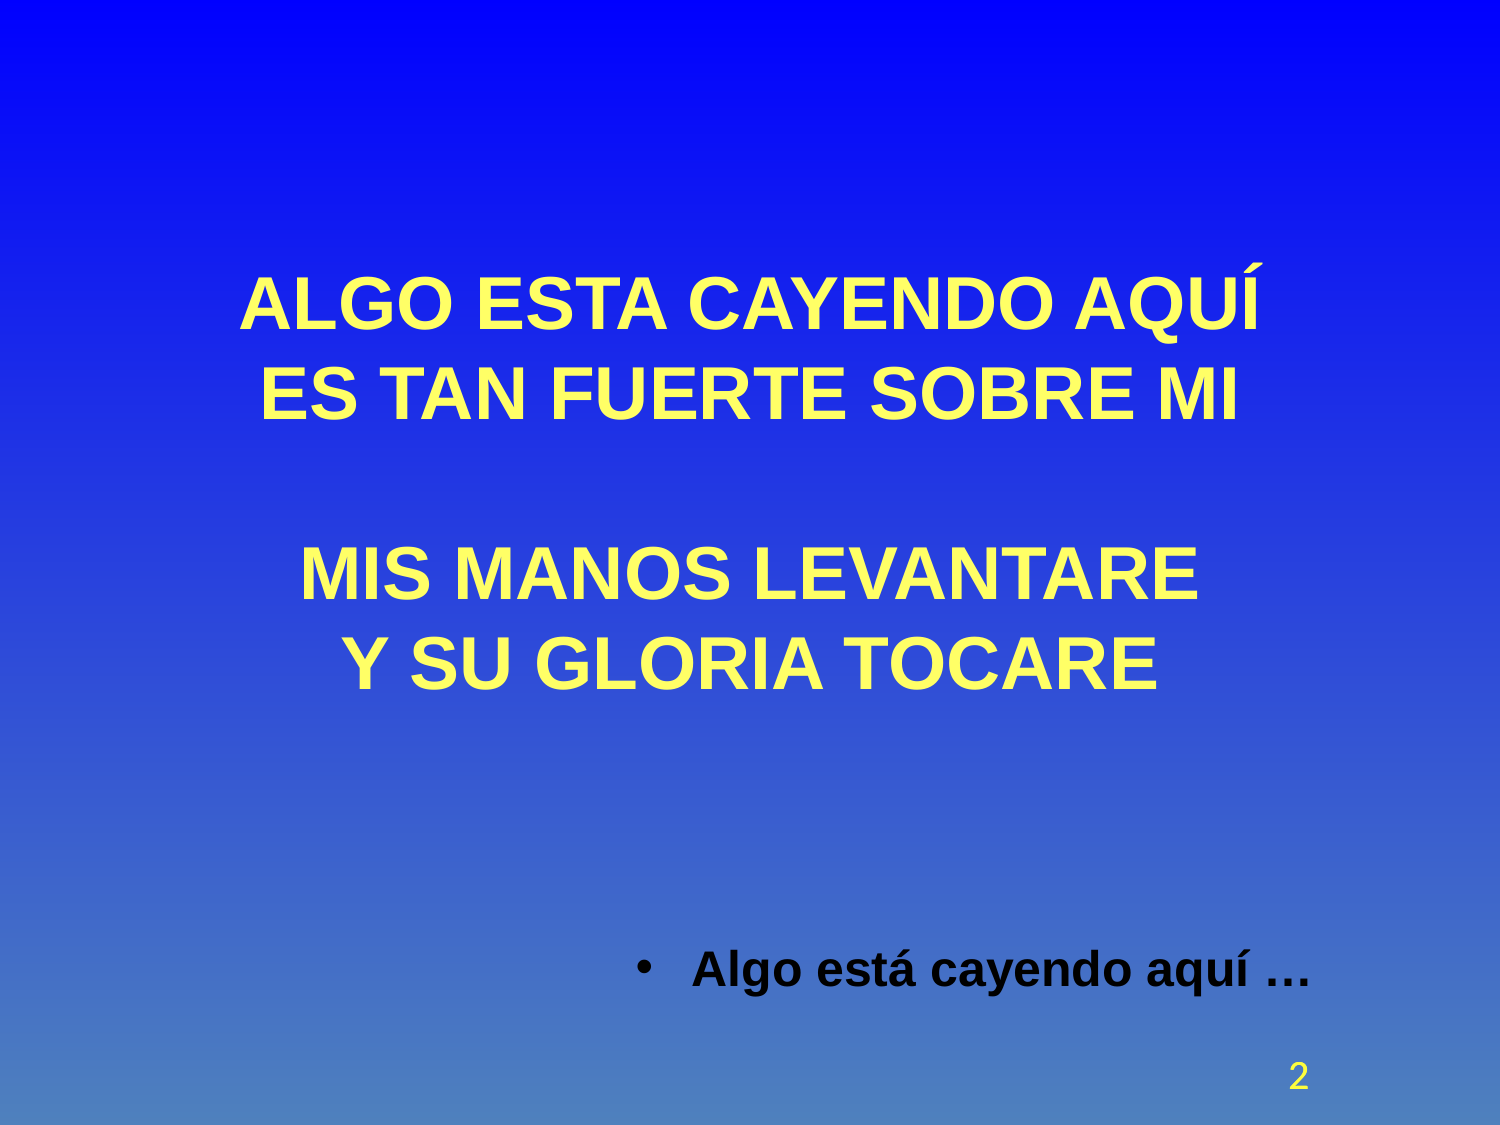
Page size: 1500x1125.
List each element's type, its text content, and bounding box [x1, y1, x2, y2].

text_box <número> [974, 1042, 1325, 1103]
title ALGO ESTA CAYENDO AQUÍ ES TAN FUERTE SOBRE MI MIS MANOS LEVANTARE Y SU GLORIA TOCARE [75, 385, 1426, 573]
text_box Algo está cayendo aquí … [616, 928, 1329, 1012]
